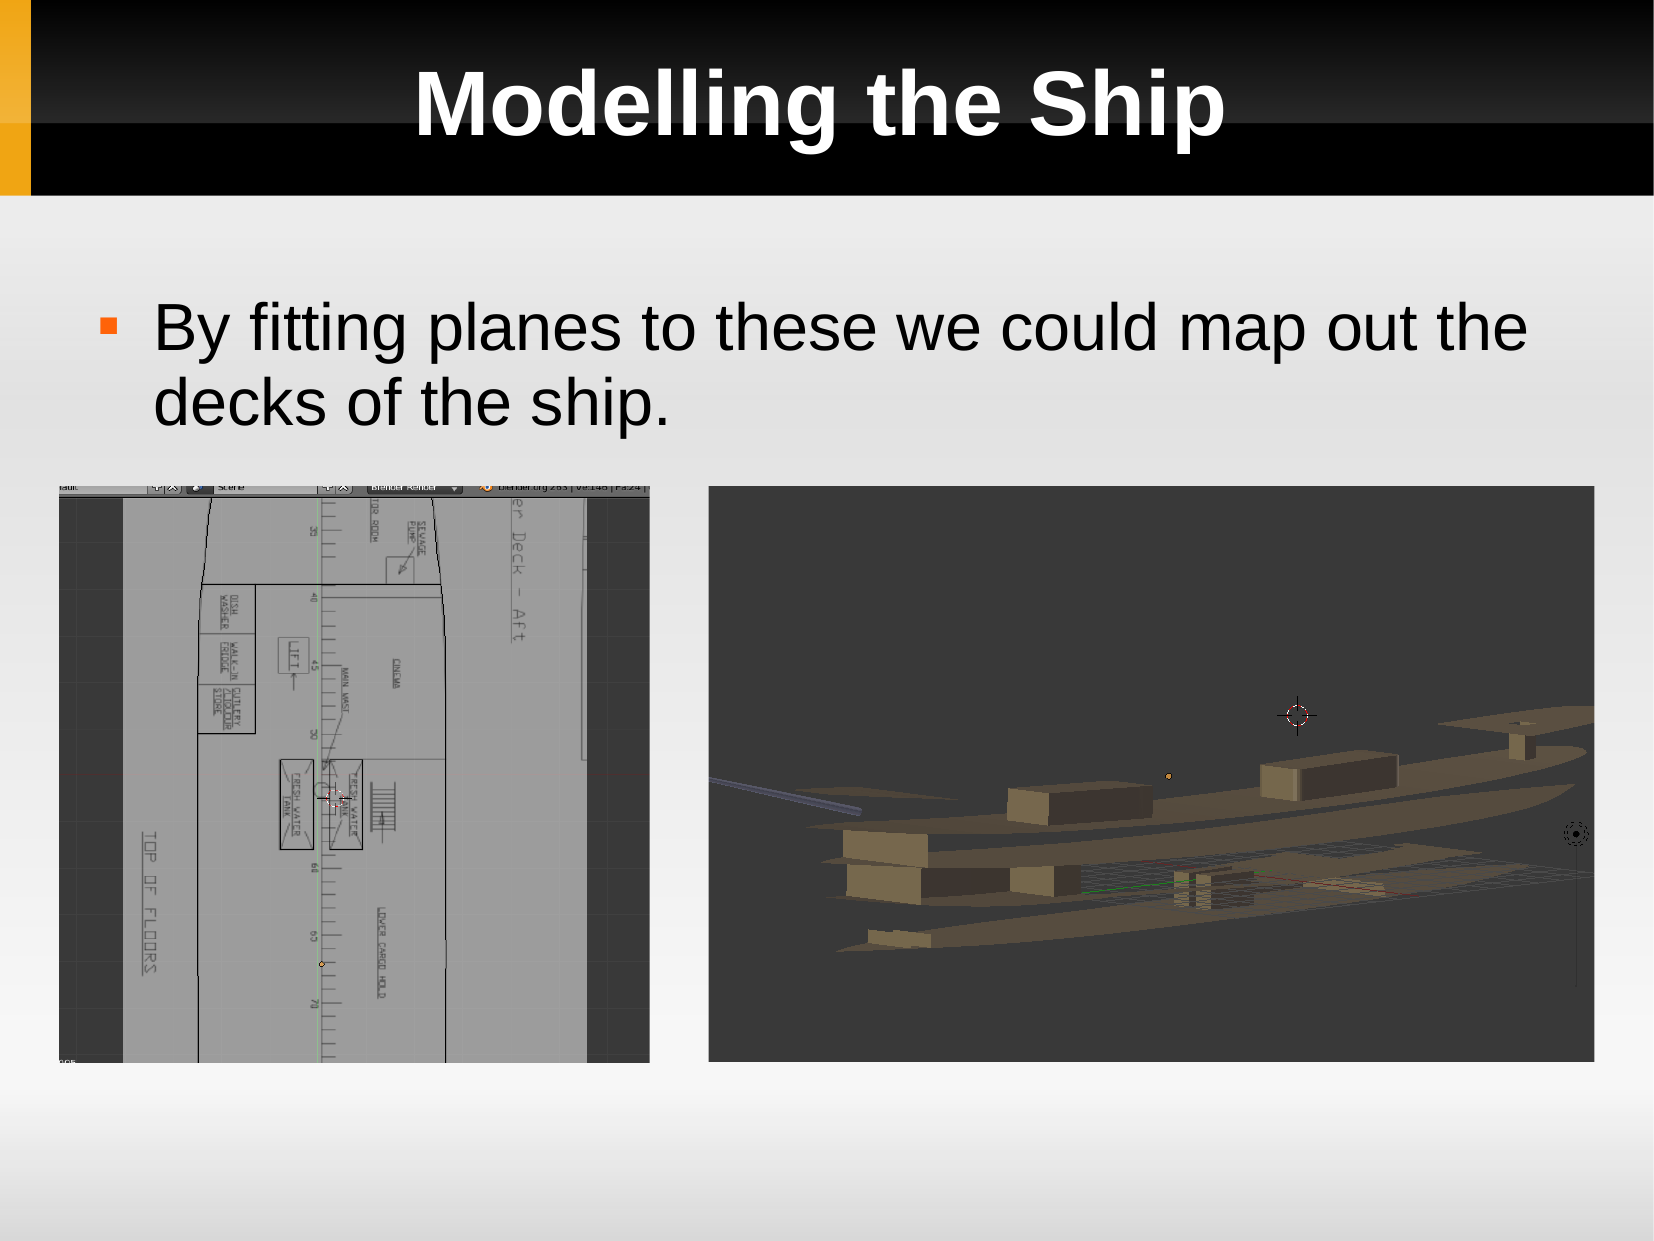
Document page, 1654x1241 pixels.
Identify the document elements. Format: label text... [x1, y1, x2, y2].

title Modelling the Ship [76, 0, 1565, 208]
picture [0, 0, 1654, 1241]
list By fitting planes to these we could map out the decks of the ship. [82, 290, 1571, 1109]
